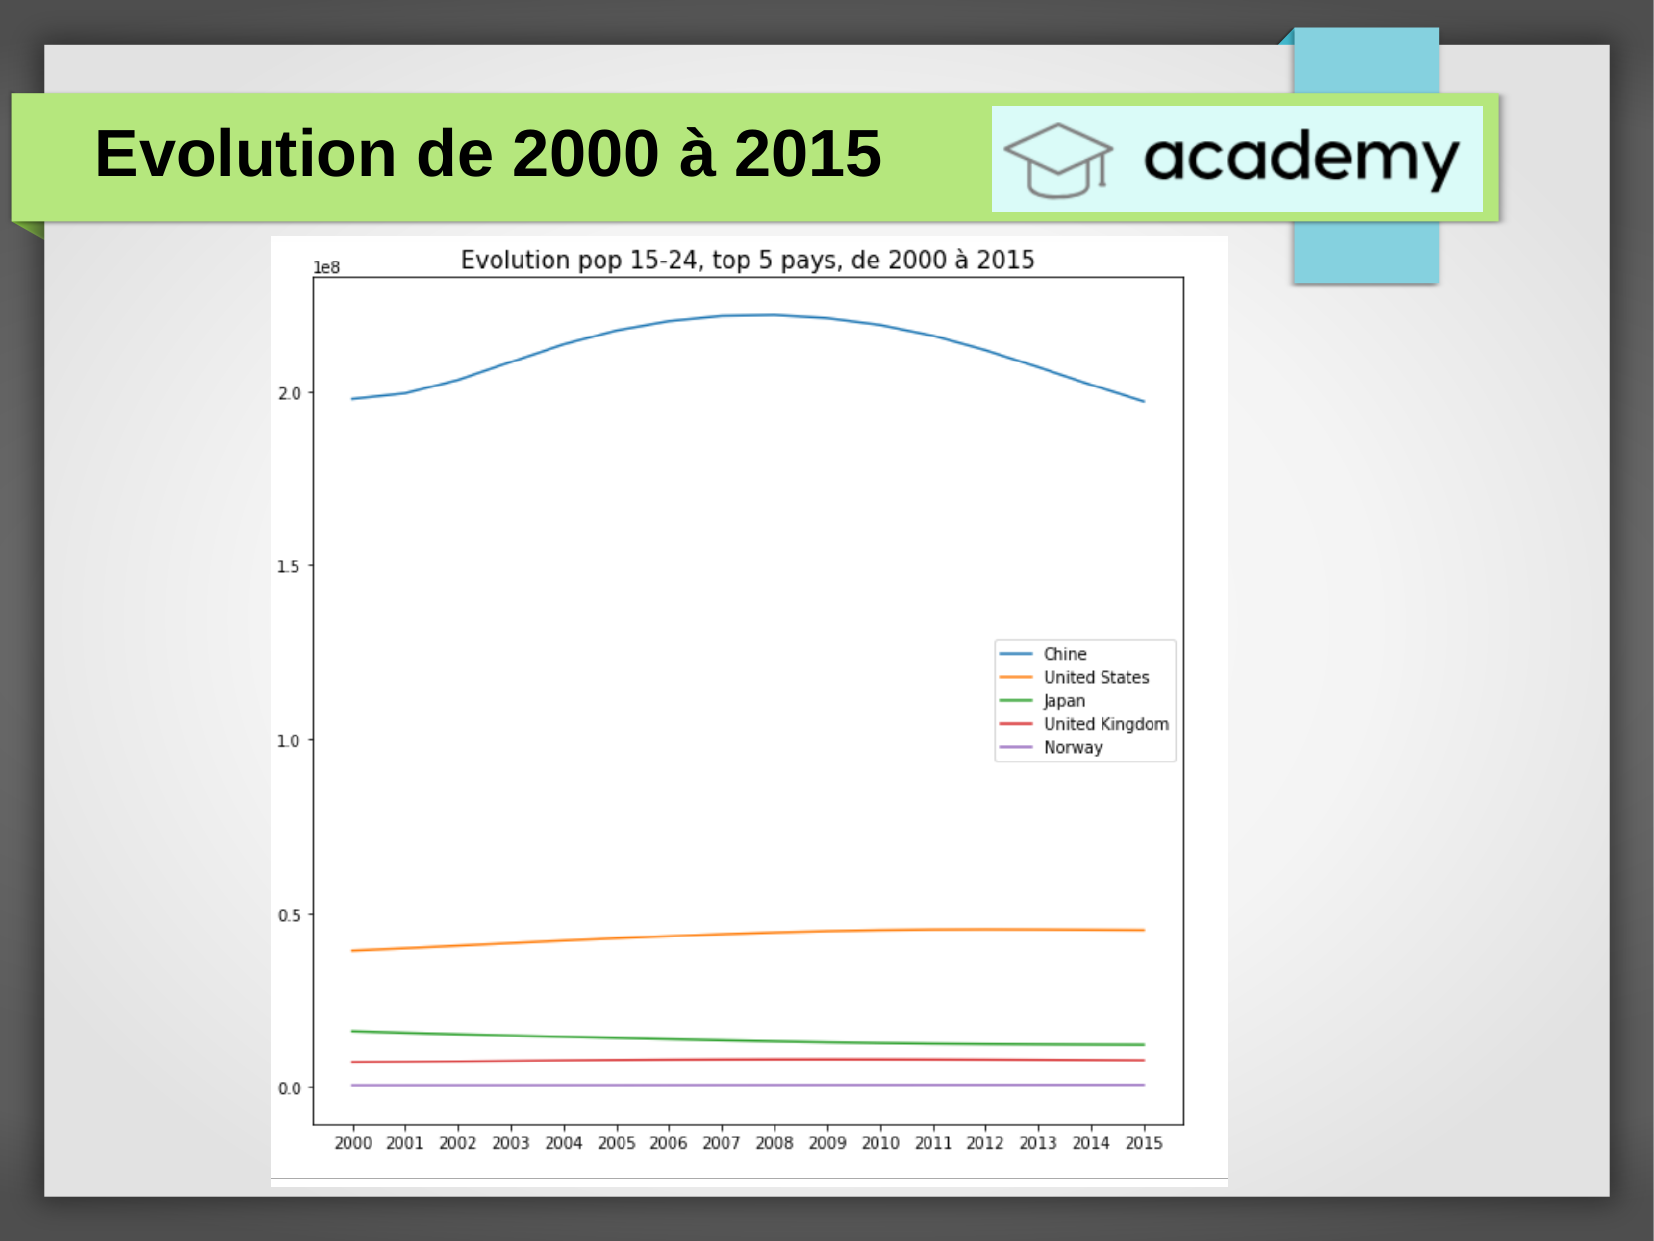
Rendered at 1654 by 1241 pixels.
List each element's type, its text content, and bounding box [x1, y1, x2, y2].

picture [0, 0, 1654, 1241]
title Evolution de 2000 à 2015 [94, 94, 1276, 213]
